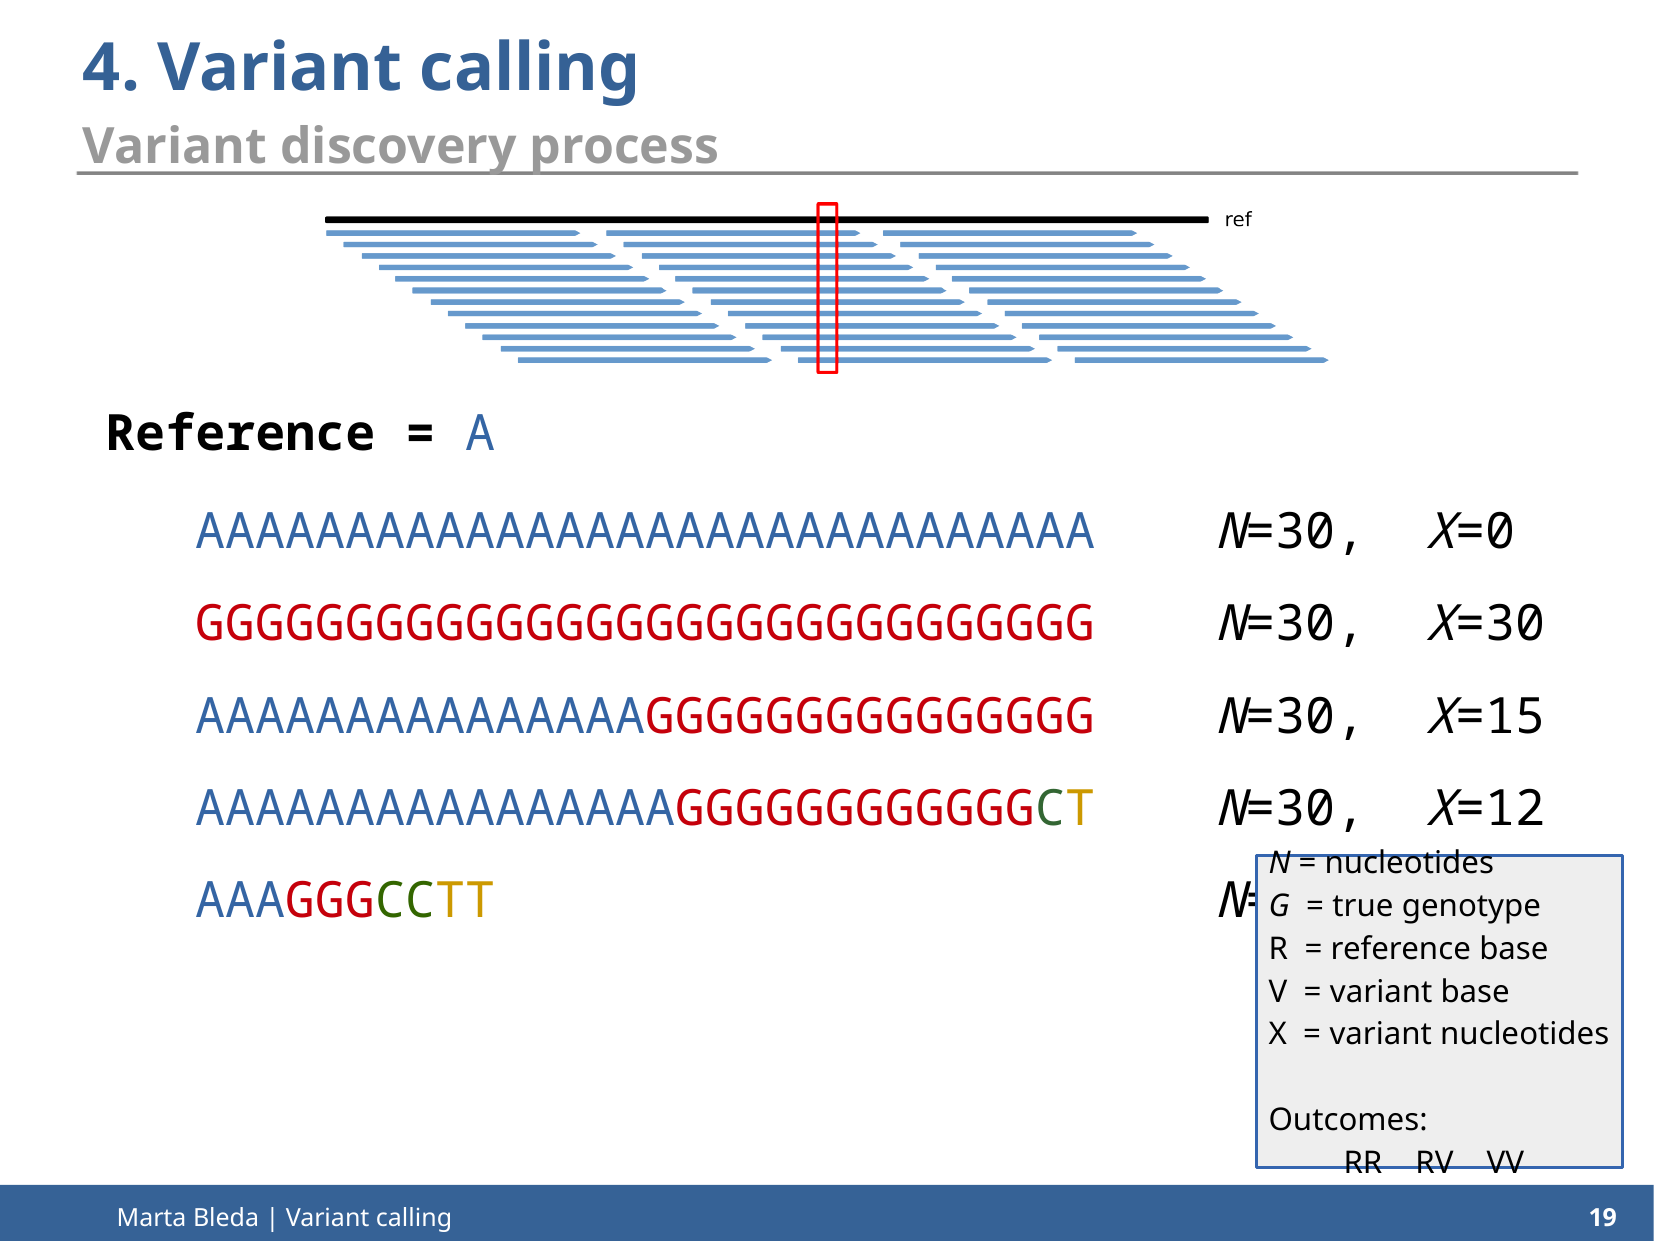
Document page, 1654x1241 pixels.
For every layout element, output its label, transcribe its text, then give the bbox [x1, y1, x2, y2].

picture [540, 170, 1580, 175]
list Reference = A AAAAAAAAAAAAAAAAAAAAAAAAAAAAAA N=30, X=0 GGGGGGGGGGGGGGGGGGGGGGGGGGGGGG N=30, X=30 AAAAAAAAAAAAAAAGGGGGGGGGGGGGGG N=30, X=15 AAAAAAAAAAAAAAAAGGGGGGGGGGGGCT N=30, X=12 AAAGGGCCTT N=10, X=3 [105, 396, 1572, 1139]
text_box N = nucleotides G = true genotype R = reference base V = variant base X = variant nucleotides Outcomes: RR RV VV [1256, 855, 1623, 1168]
title 4. Variant calling Variant discovery process [82, 31, 1571, 166]
picture [325, 202, 1329, 374]
picture [74, 170, 490, 175]
picture [497, 170, 533, 175]
